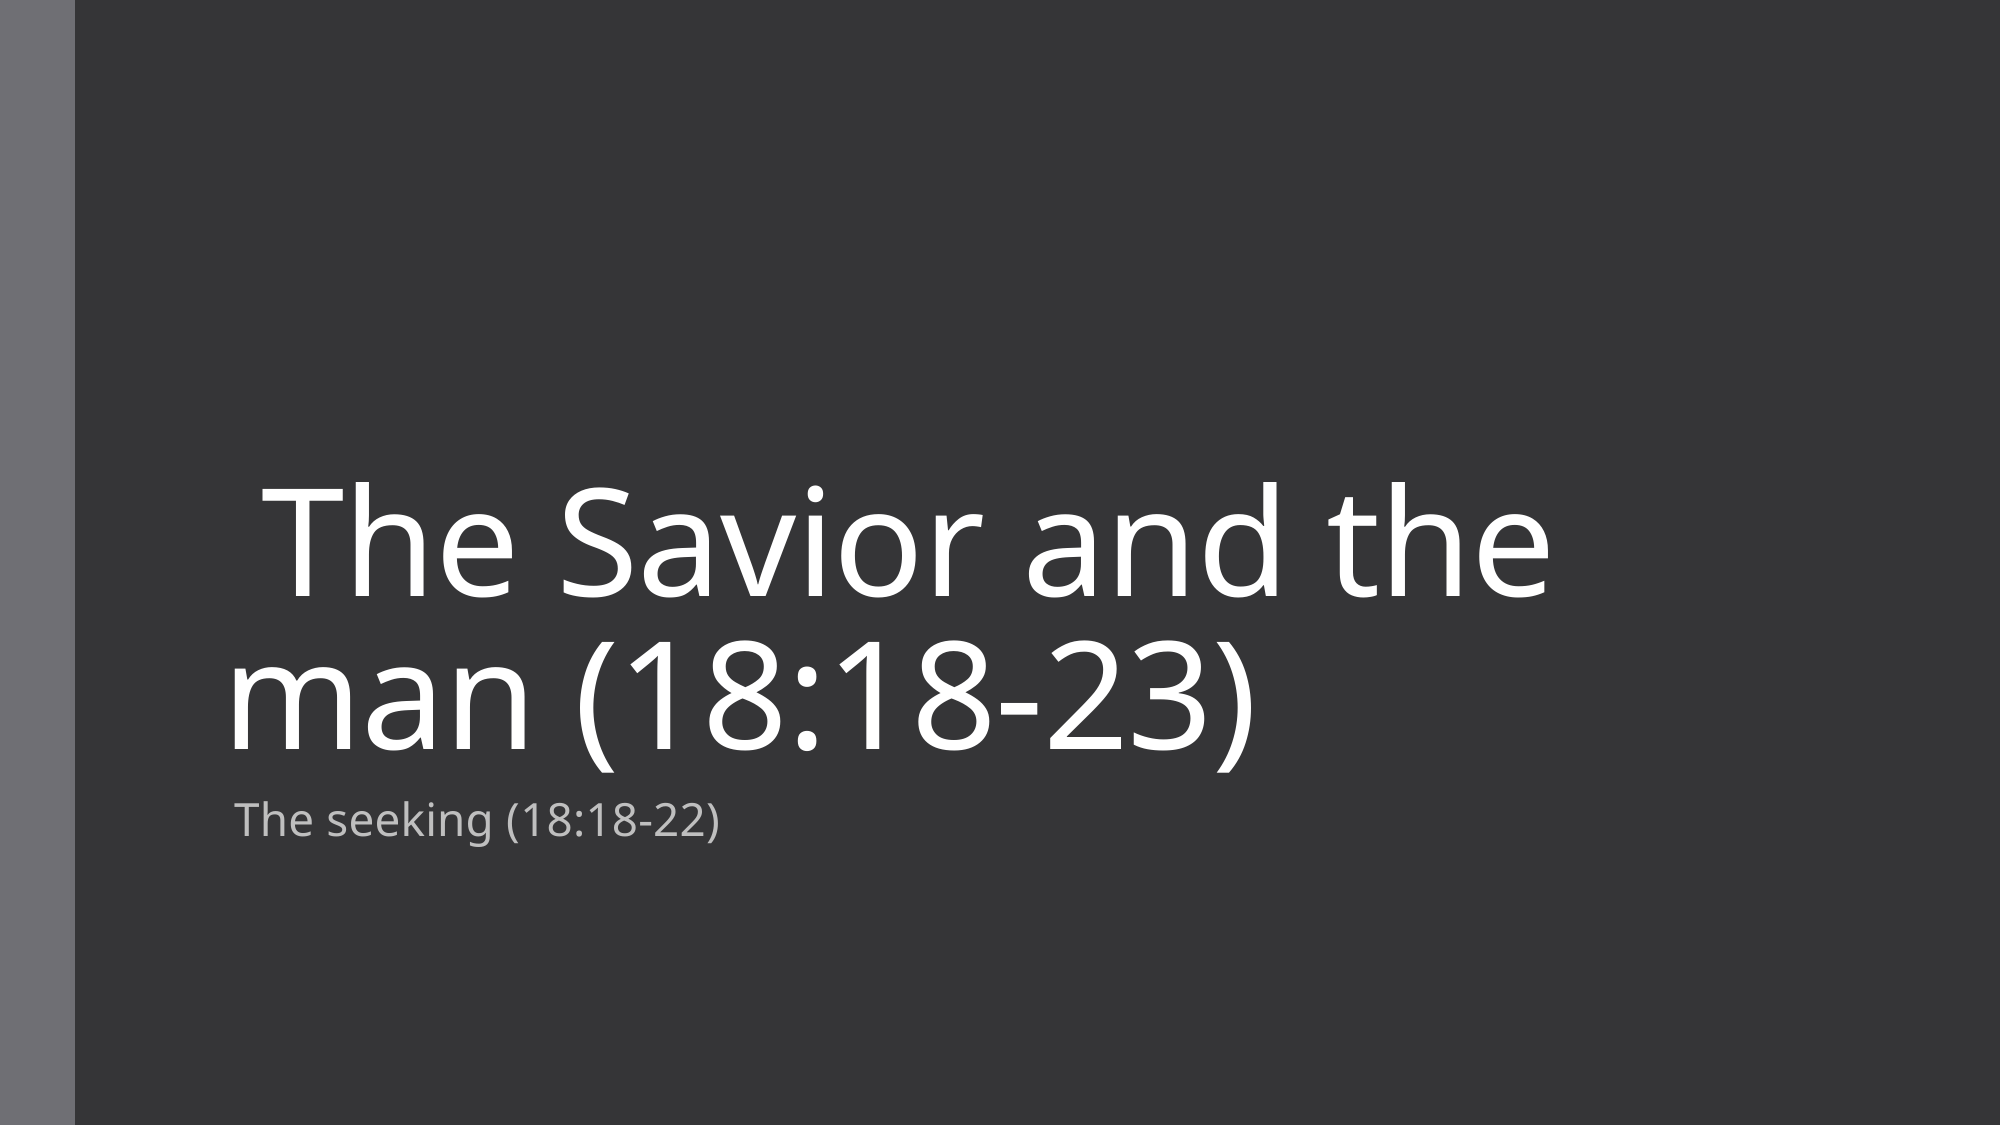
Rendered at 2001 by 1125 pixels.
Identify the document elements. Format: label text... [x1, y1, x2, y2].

subtitle The seeking (18:18-22) [206, 787, 1752, 1066]
title The Savior and the man (18:18-23) [206, 124, 1752, 787]
